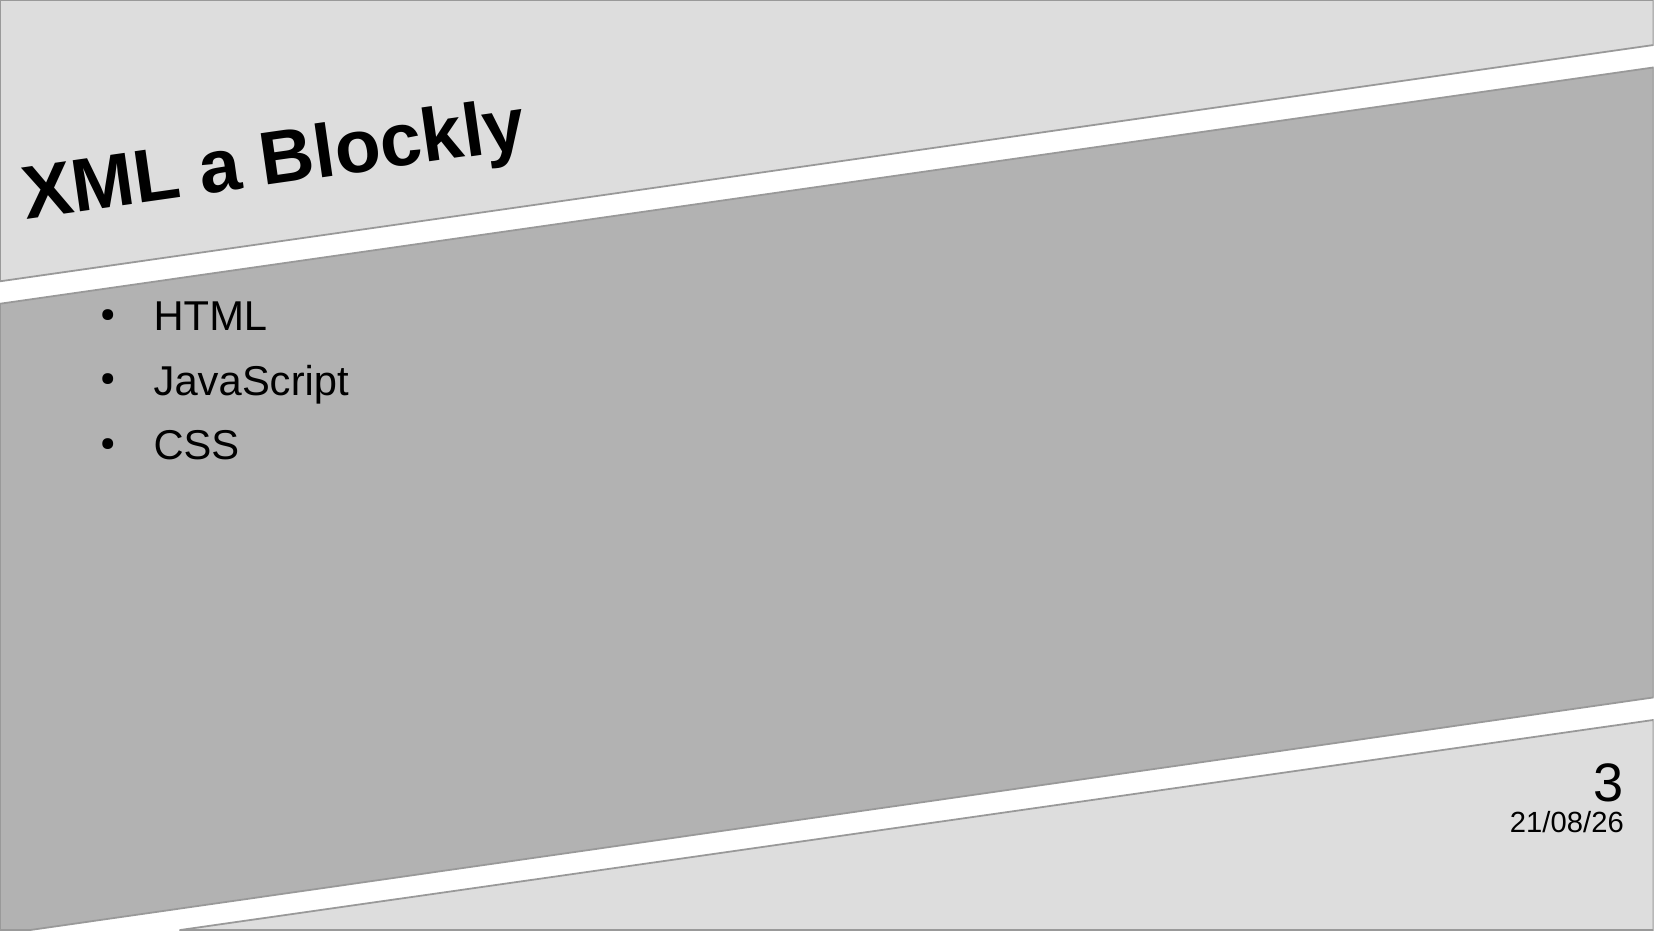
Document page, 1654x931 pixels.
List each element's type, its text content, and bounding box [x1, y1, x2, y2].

title XML a Blockly [11, 0, 1496, 272]
list HTML JavaScript CSS [82, 292, 1538, 833]
